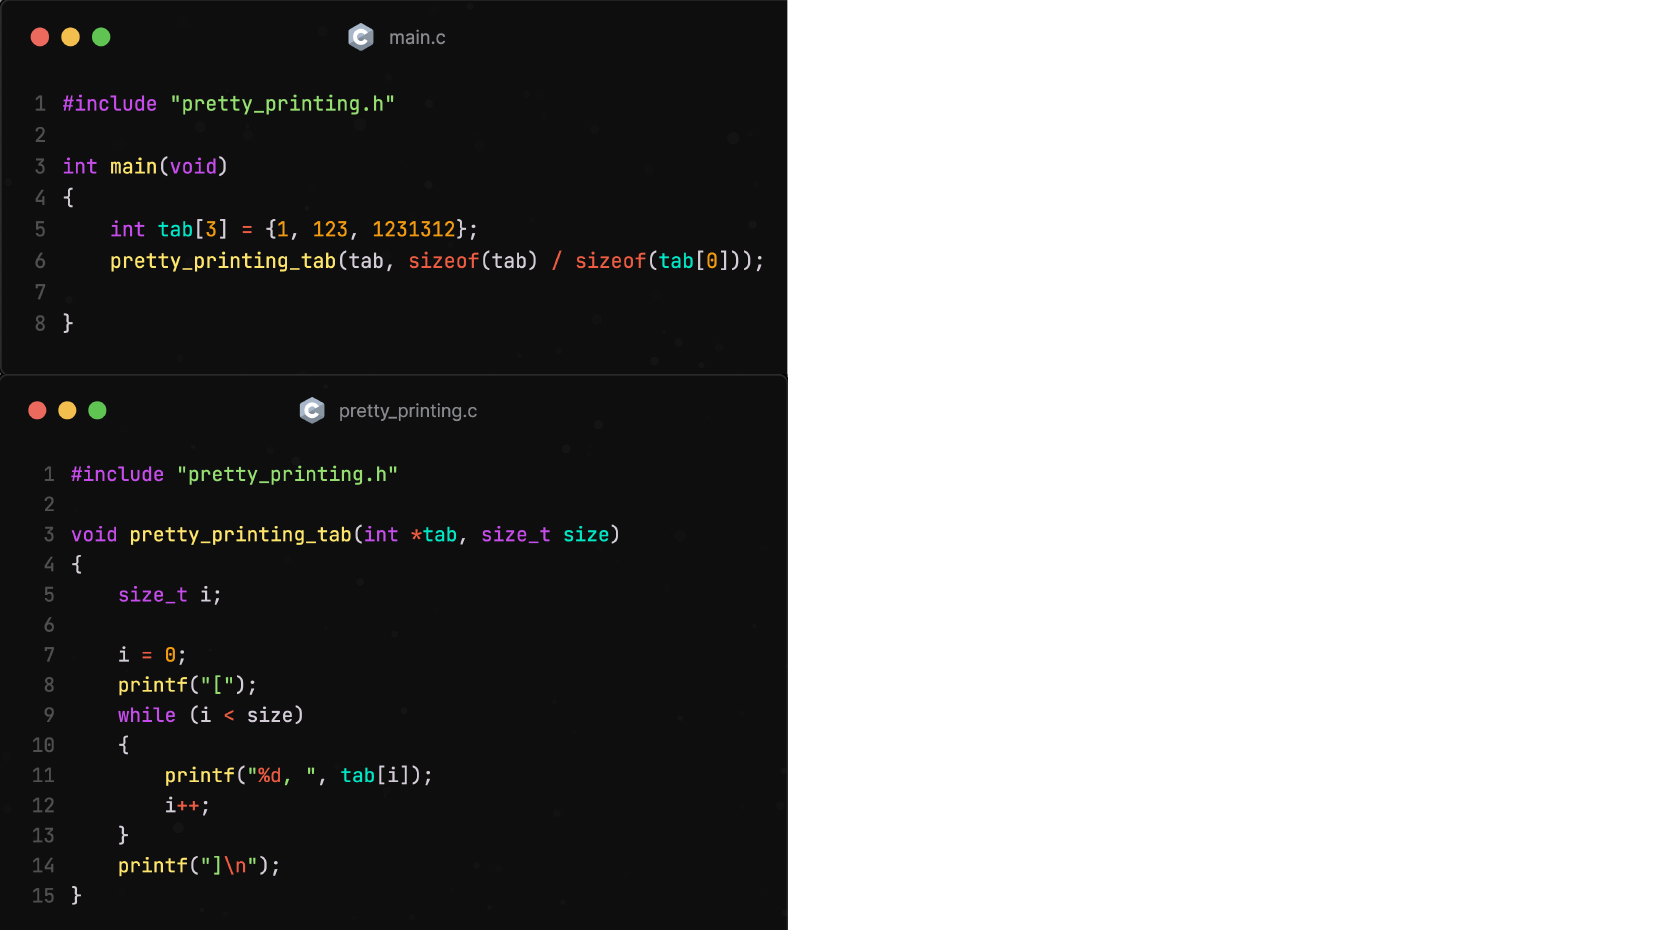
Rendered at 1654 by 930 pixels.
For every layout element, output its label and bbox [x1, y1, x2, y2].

picture [0, 0, 788, 930]
